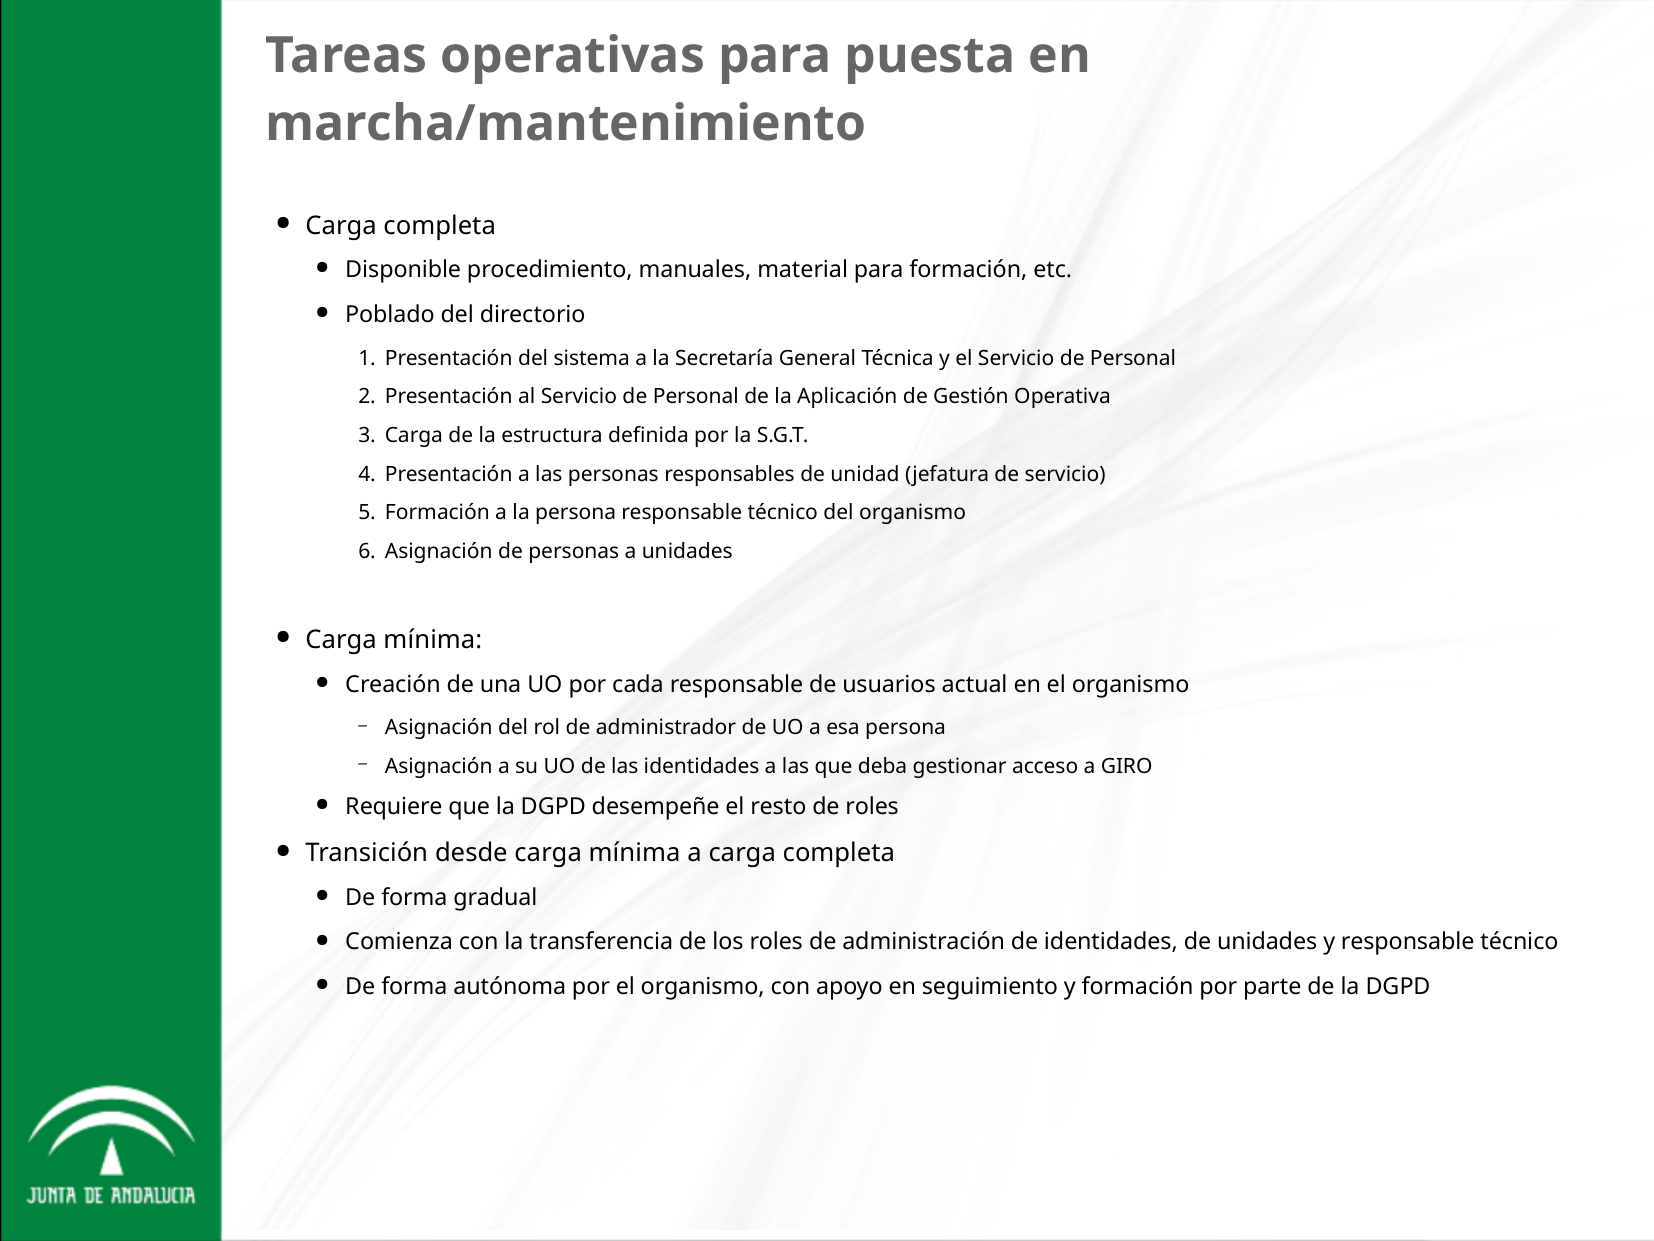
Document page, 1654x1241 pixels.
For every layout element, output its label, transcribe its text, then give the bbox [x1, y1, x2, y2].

picture [0, 0, 1654, 1241]
title Tareas operativas para puesta en marcha/mantenimiento [265, 28, 1571, 146]
list Carga completa Disponible procedimiento, manuales, material para formación, etc. Poblado del directorio Presentación del sistema a la Secretaría General Técnica y el Servicio de Personal Presentación al Servicio de Personal de la Aplicación de Gestión Operativa Carga de la estructura definida por la S.G.T. Presentación a las personas responsables de unidad (jefatura de servicio) Formación a la persona responsable técnico del organismo Asignación de personas a unidades Carga mínima: Creación de una UO por cada responsable de usuarios actual en el organismo Asignación del rol de administrador de UO a esa persona Asignación a su UO de las identidades a las que deba gestionar acceso a GIRO Requiere que la DGPD desempeñe el resto de roles Transición desde carga mínima a carga completa De forma gradual Comienza con la transferencia de los roles de administración de identidades, de unidades y responsable técnico De forma autónoma por el organismo, con apoyo en seguimiento y formación por parte de la DGPD [265, 206, 1571, 1026]
